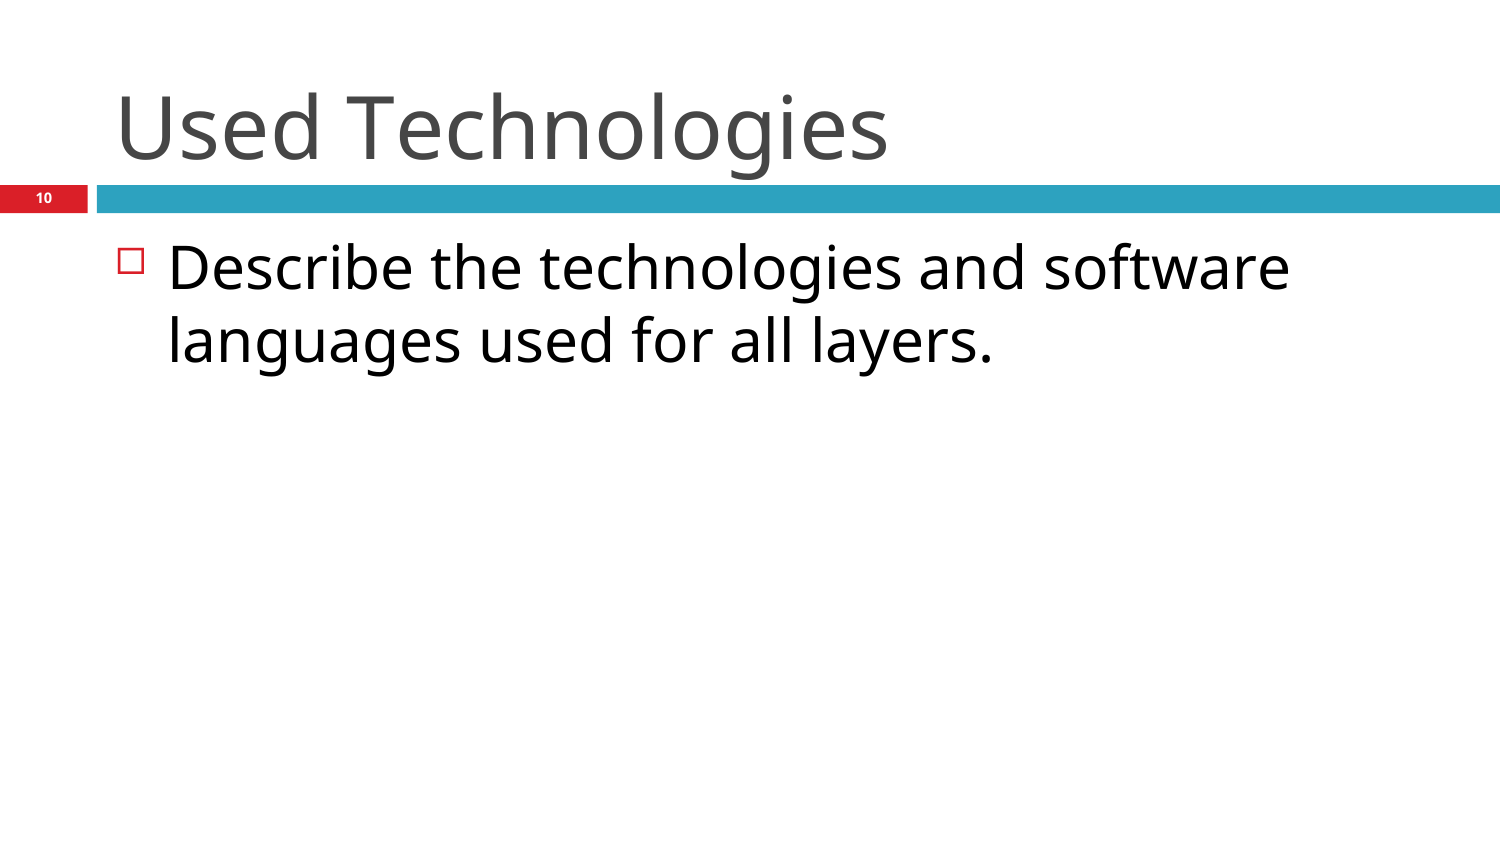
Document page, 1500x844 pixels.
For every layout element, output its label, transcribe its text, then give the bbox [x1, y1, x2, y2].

list Describe the technologies and software languages used for all layers. [99, 221, 1438, 760]
text_box <number> [0, 184, 88, 215]
title Used Technologies [99, 19, 1438, 185]
